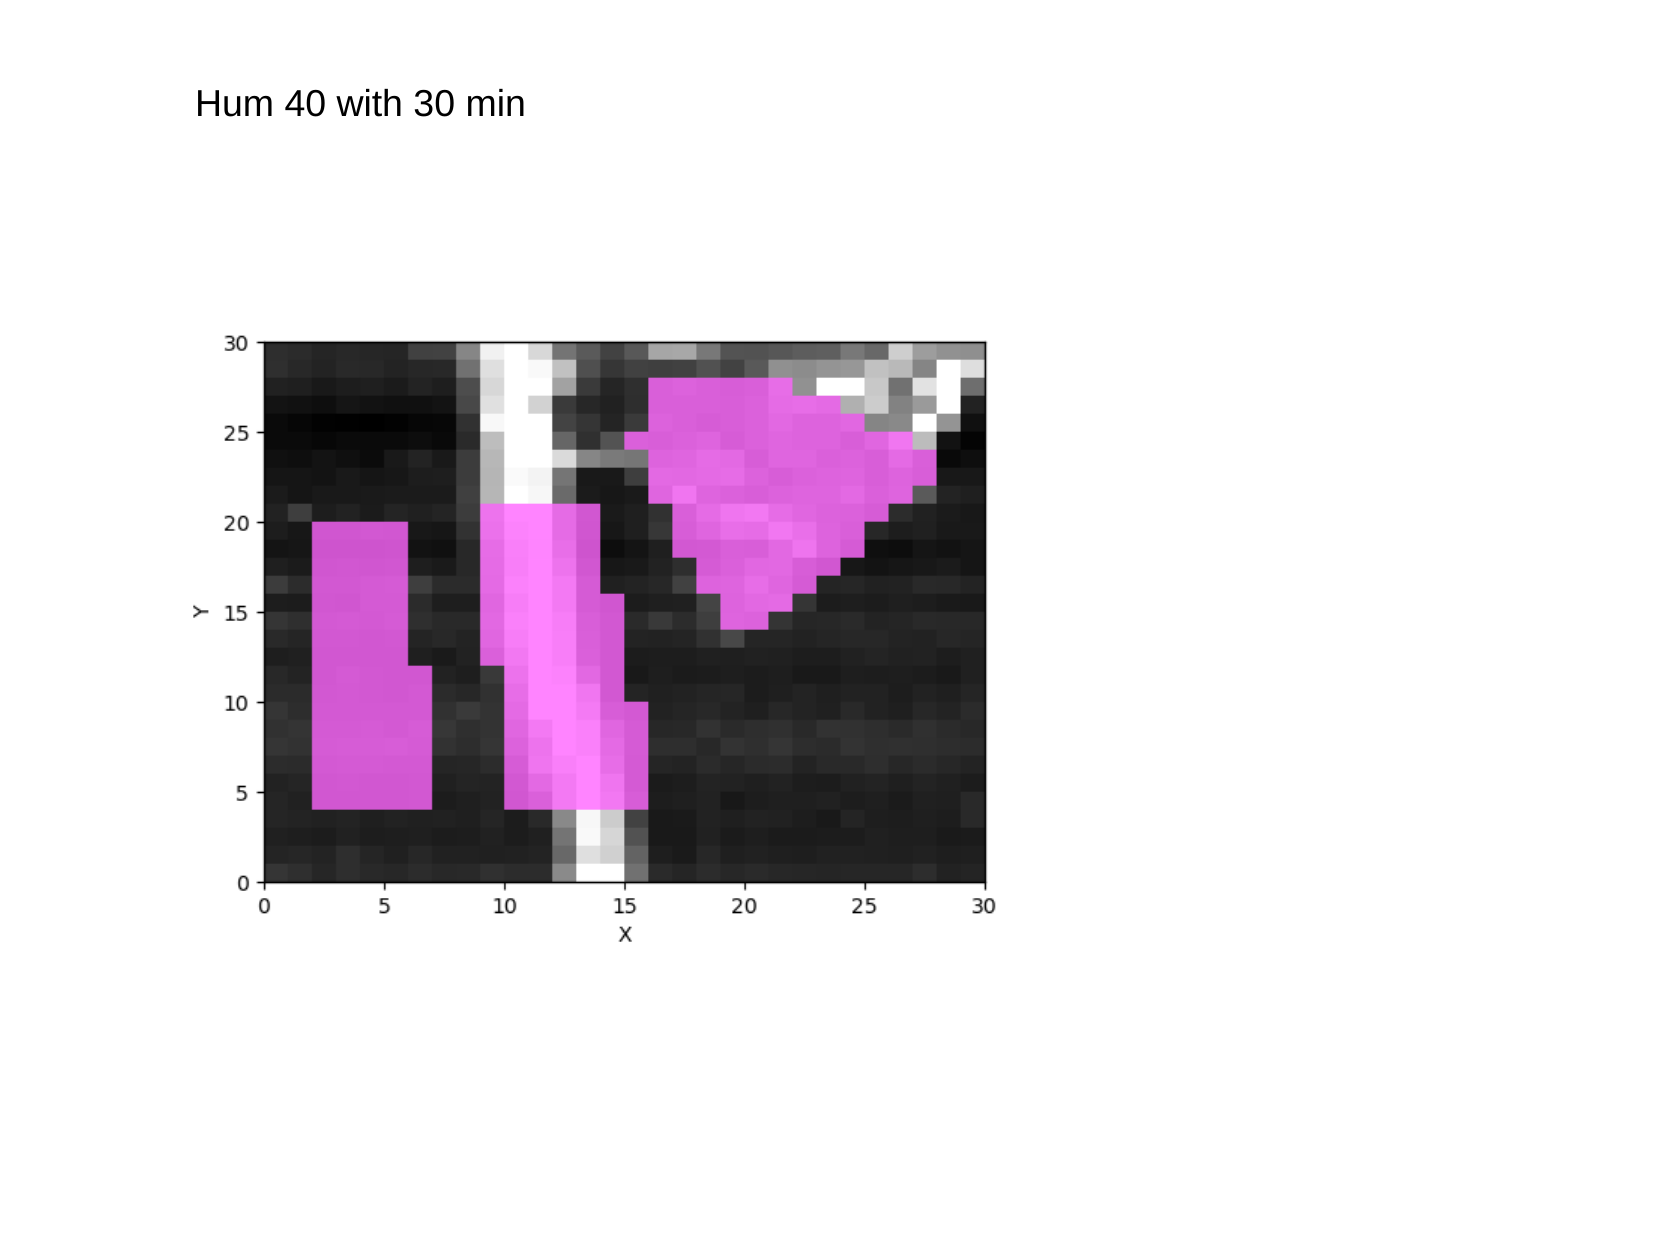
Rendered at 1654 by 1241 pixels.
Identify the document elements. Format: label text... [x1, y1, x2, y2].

text_box Hum 40 with 30 min [180, 75, 541, 132]
picture [120, 270, 1081, 991]
